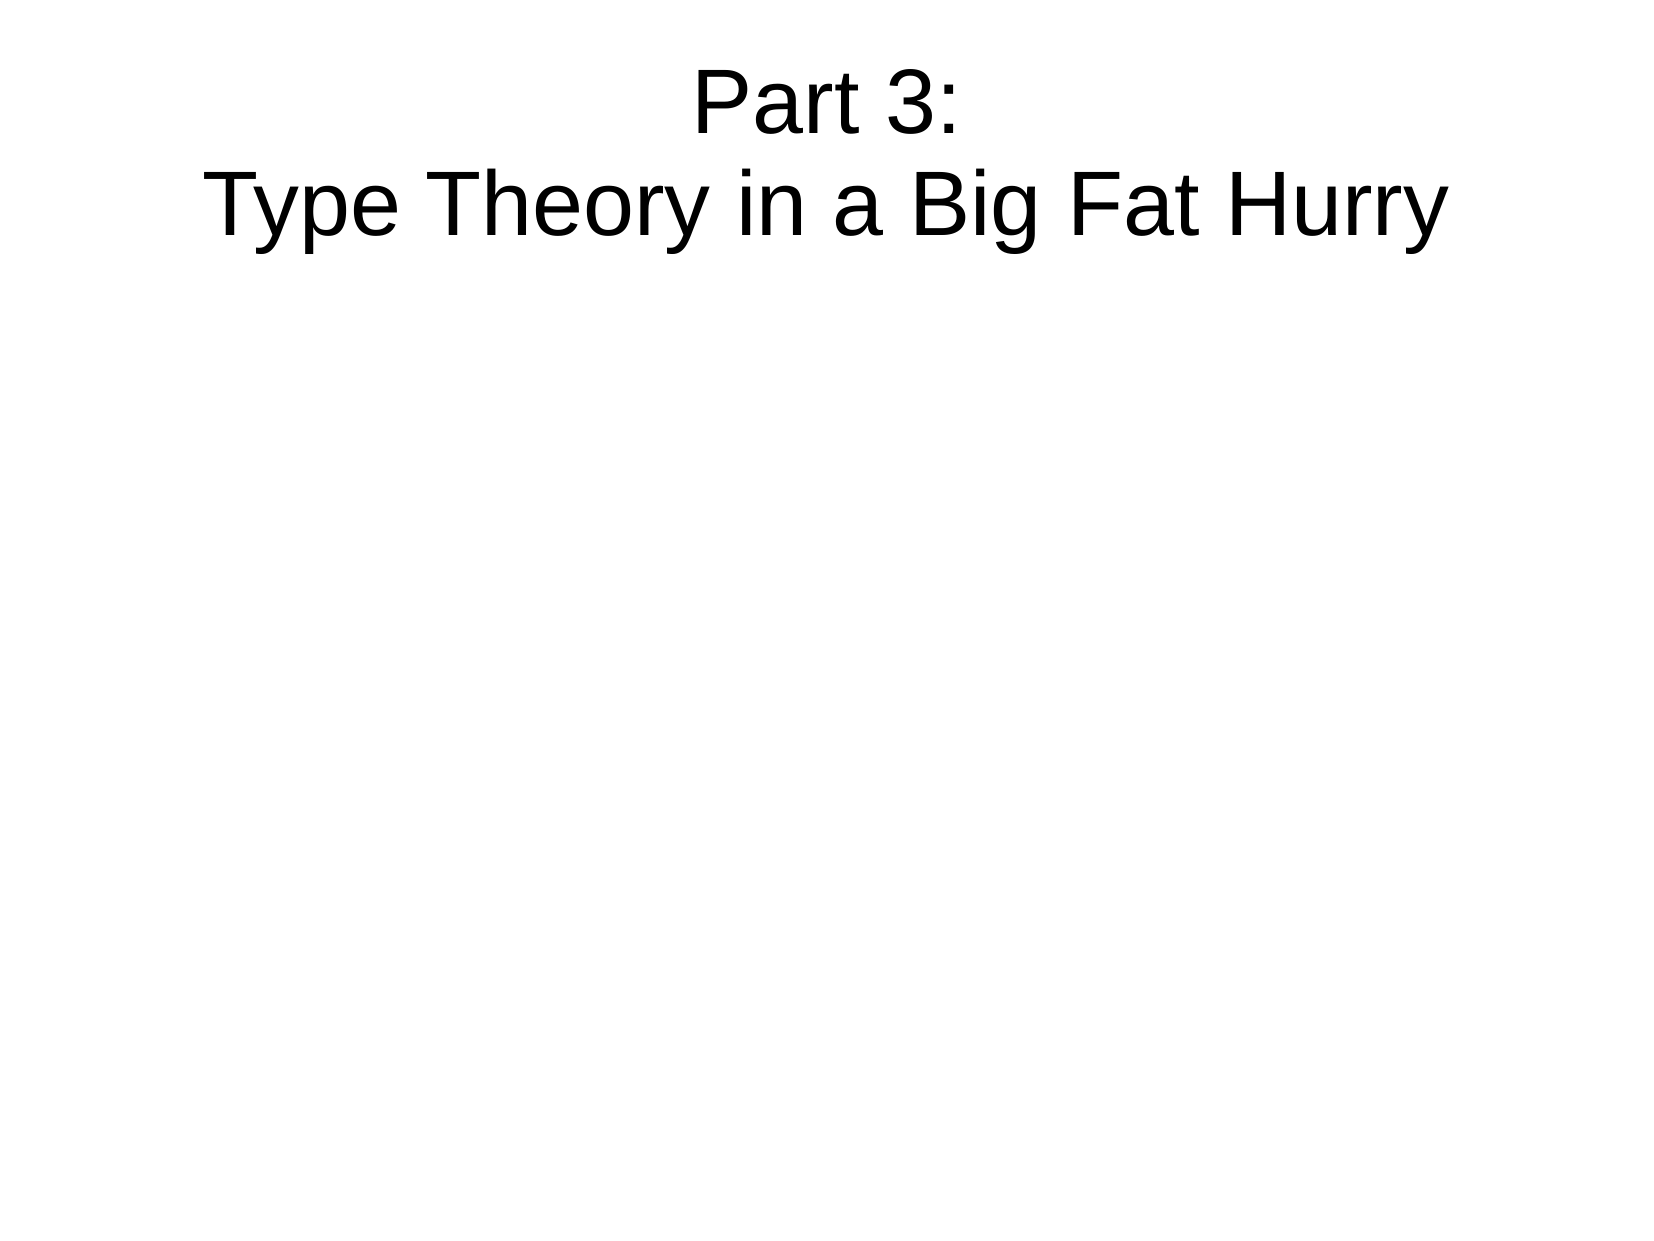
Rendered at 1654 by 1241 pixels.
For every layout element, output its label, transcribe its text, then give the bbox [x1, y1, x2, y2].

title Part 3: Type Theory in a Big Fat Hurry [82, 49, 1571, 257]
